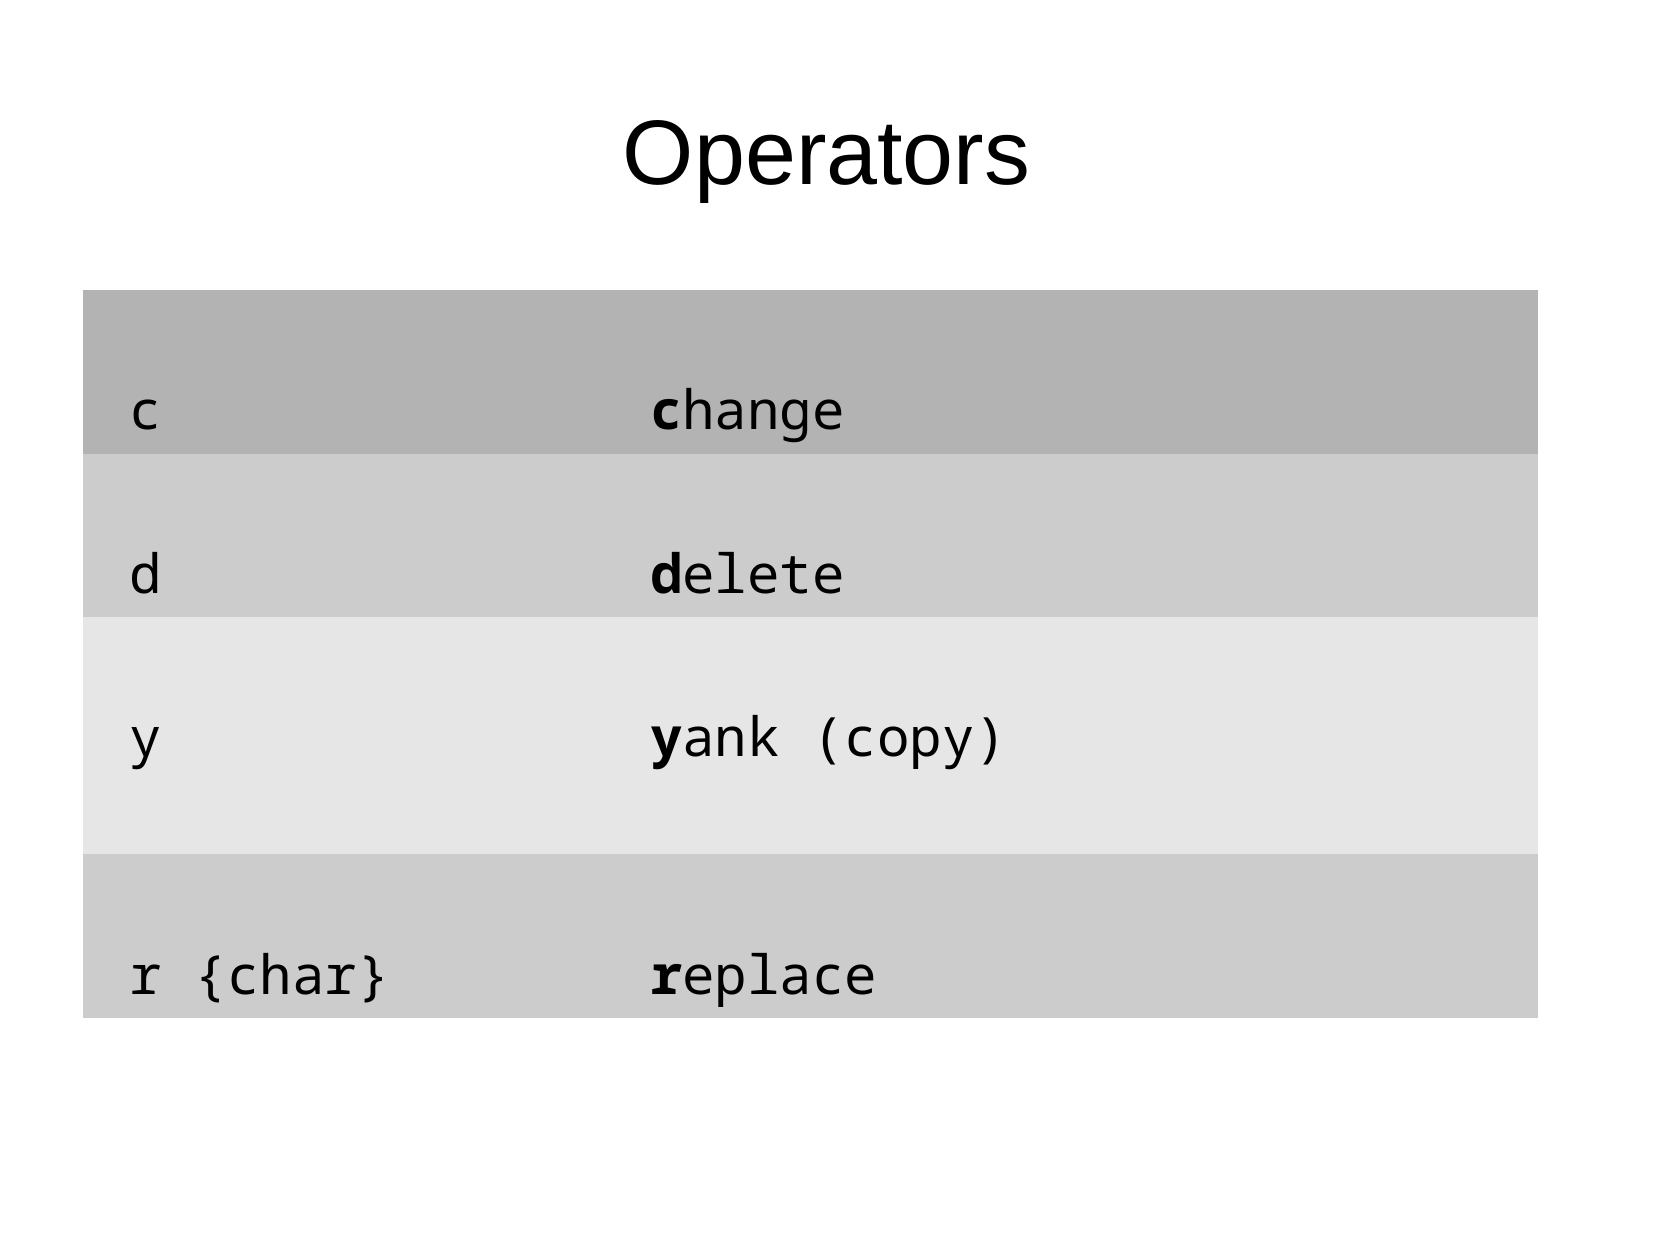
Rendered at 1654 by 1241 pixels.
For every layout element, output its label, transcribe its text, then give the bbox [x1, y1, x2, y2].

table_cell y yank (copy) [83, 617, 1538, 854]
table_cell d delete [83, 454, 1538, 617]
title Operators [82, 49, 1571, 257]
table_header c change [83, 290, 1538, 454]
table_cell r {char} replace [83, 854, 1538, 1018]
